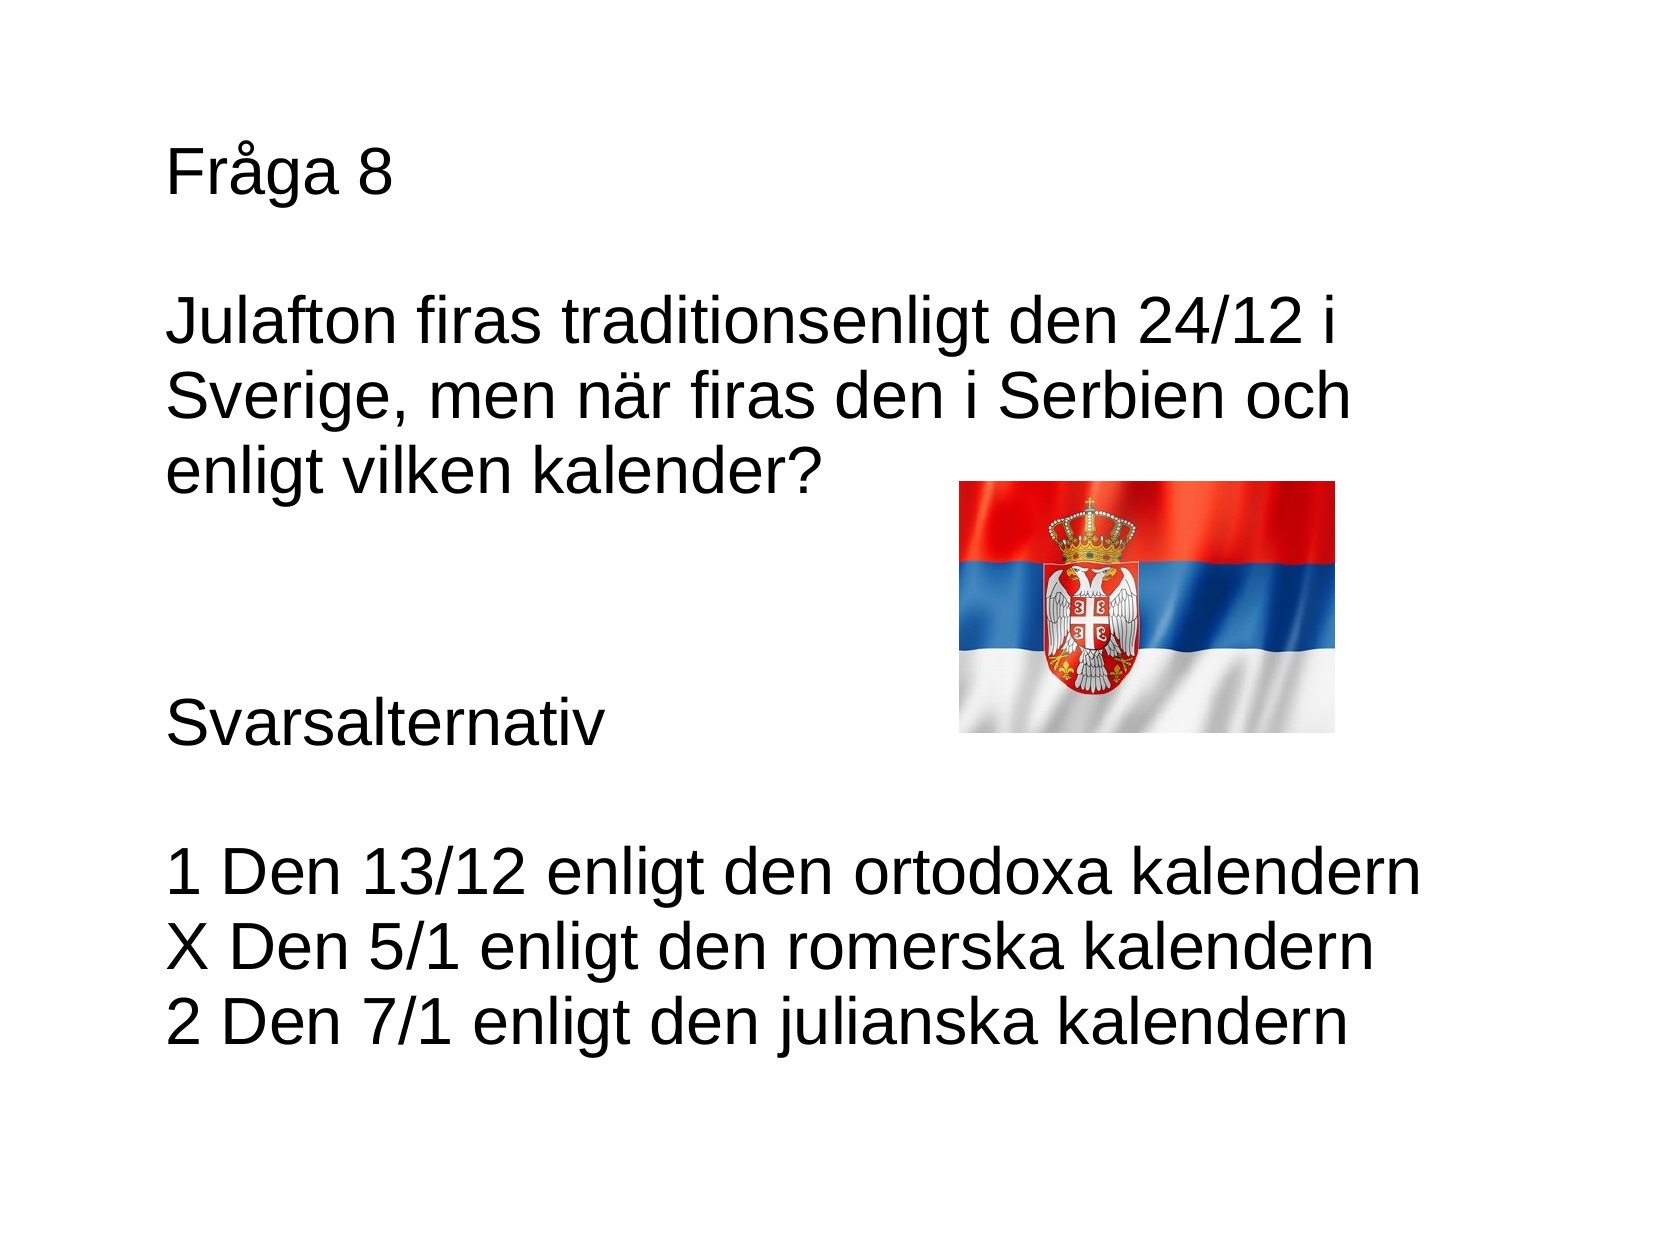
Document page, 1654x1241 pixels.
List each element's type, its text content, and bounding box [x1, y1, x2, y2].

subtitle Fråga 8 Julafton firas traditionsenligt den 24/12 i Sverige, men när firas den i Serbien och enligt vilken kalender? [165, 133, 1524, 508]
picture [959, 481, 1335, 733]
text_box Svarsalternativ 1 Den 13/12 enligt den ortodoxa kalendern X Den 5/1 enligt den romerska kalendern 2 Den 7/1 enligt den julianska kalendern [165, 685, 1560, 1059]
